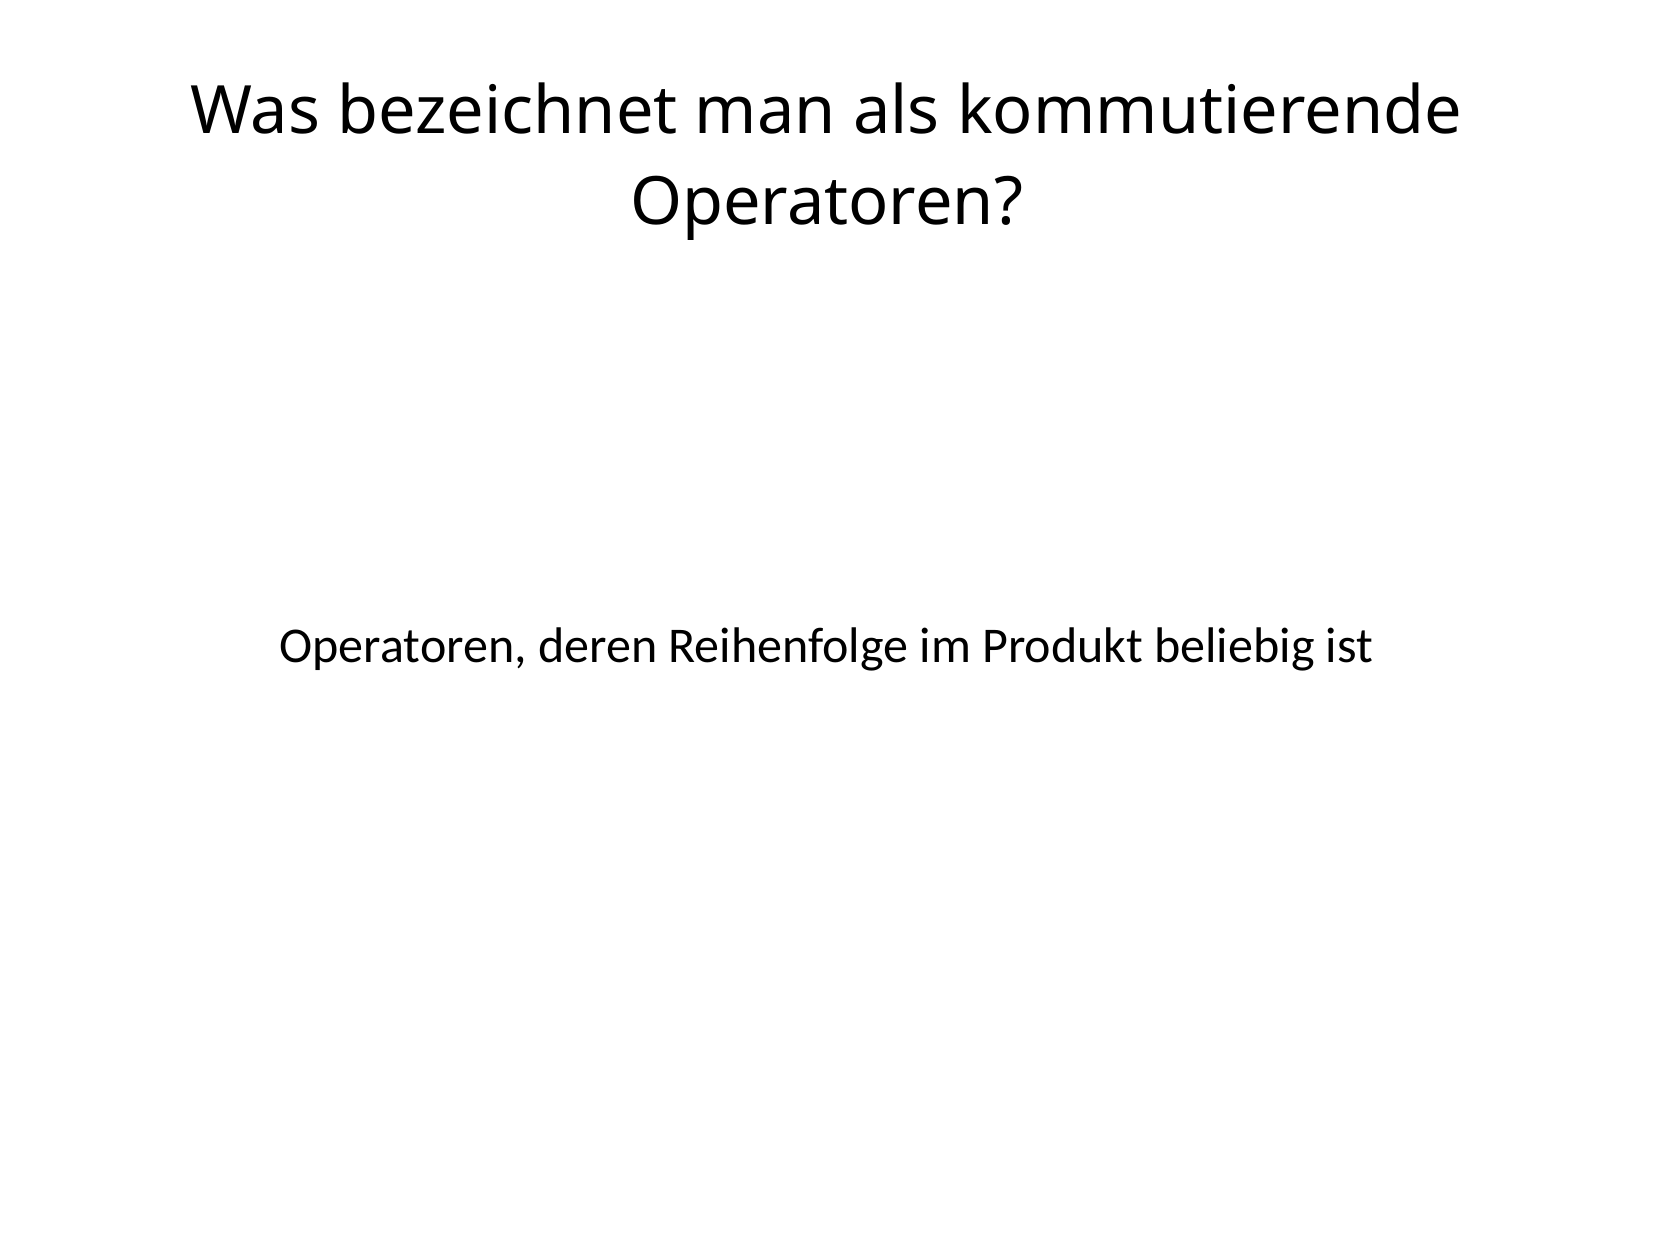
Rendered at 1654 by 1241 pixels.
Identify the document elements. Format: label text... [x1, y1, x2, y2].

subtitle Operatoren, deren Reihenfolge im Produkt beliebig ist [82, 290, 1571, 1010]
title Was bezeichnet man als kommutierende Operatoren? [82, 49, 1571, 257]
